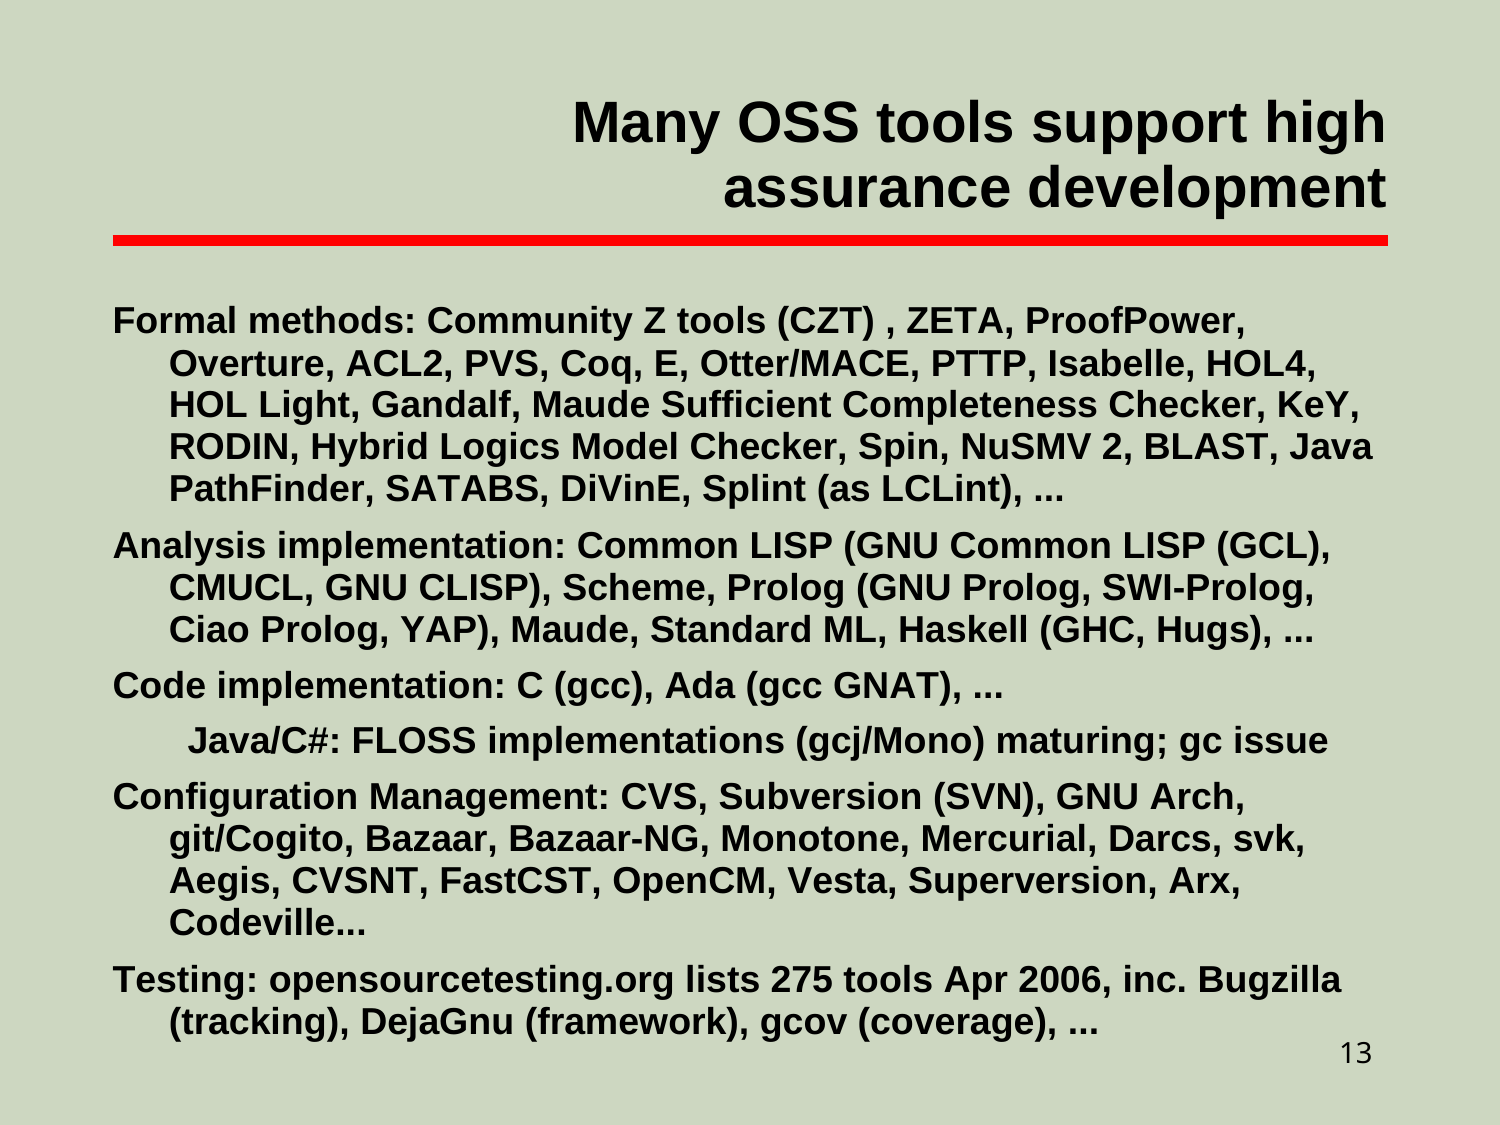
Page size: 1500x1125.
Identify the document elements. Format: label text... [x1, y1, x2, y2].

title Many OSS tools support high assurance development [337, 85, 1388, 224]
list Formal methods: Community Z tools (CZT) , ZETA, ProofPower, Overture, ACL2, PVS, Coq, E, Otter/MACE, PTTP, Isabelle, HOL4, HOL Light, Gandalf, Maude Sufficient Completeness Checker, KeY, RODIN, Hybrid Logics Model Checker, Spin, NuSMV 2, BLAST, Java PathFinder, SATABS, DiVinE, Splint (as LCLint), ... Analysis implementation: Common LISP (GNU Common LISP (GCL), CMUCL, GNU CLISP), Scheme, Prolog (GNU Prolog, SWI-Prolog, Ciao Prolog, YAP), Maude, Standard ML, Haskell (GHC, Hugs), ... Code implementation: C (gcc), Ada (gcc GNAT), ... Java/C#: FLOSS implementations (gcj/Mono) maturing; gc issue Configuration Management: CVS, Subversion (SVN), GNU Arch, git/Cogito, Bazaar, Bazaar-NG, Monotone, Mercurial, Darcs, svk, Aegis, CVSNT, FastCST, OpenCM, Vesta, Superversion, Arx, Codeville... Testing: opensourcetesting.org lists 275 tools Apr 2006, inc. Bugzilla (tracking), DejaGnu (framework), gcov (coverage), ... [112, 299, 1388, 1111]
